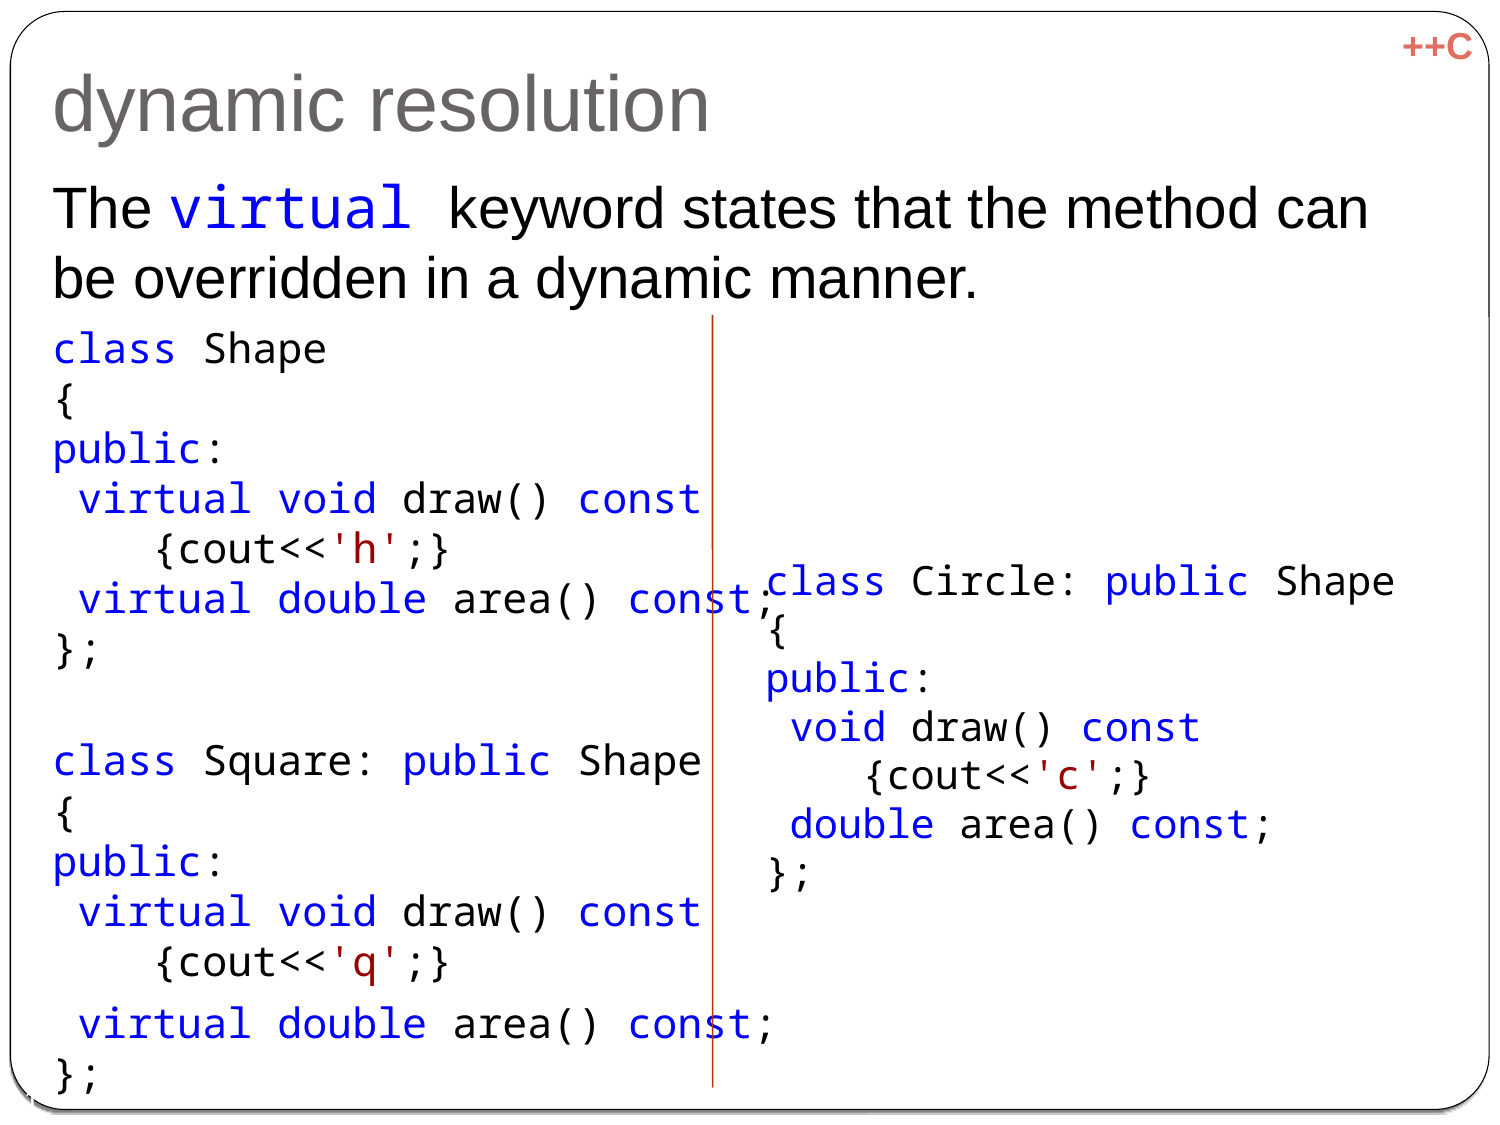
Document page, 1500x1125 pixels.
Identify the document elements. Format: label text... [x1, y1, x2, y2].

slide_number <number> [0, 1074, 50, 1125]
list The virtual keyword states that the method can be overridden in a dynamic manner. class Shape { public: virtual void draw() const {cout<<'h';} virtual double area() const; }; class Square: public Shape { public: virtual void draw() const {cout<<'q';} virtual double area() const; }; [37, 162, 1450, 1075]
text_box class Circle: public Shape { public: void draw() const {cout<<'c';} double area() const; }; [765, 554, 1486, 946]
title dynamic resolution [37, 45, 1463, 163]
